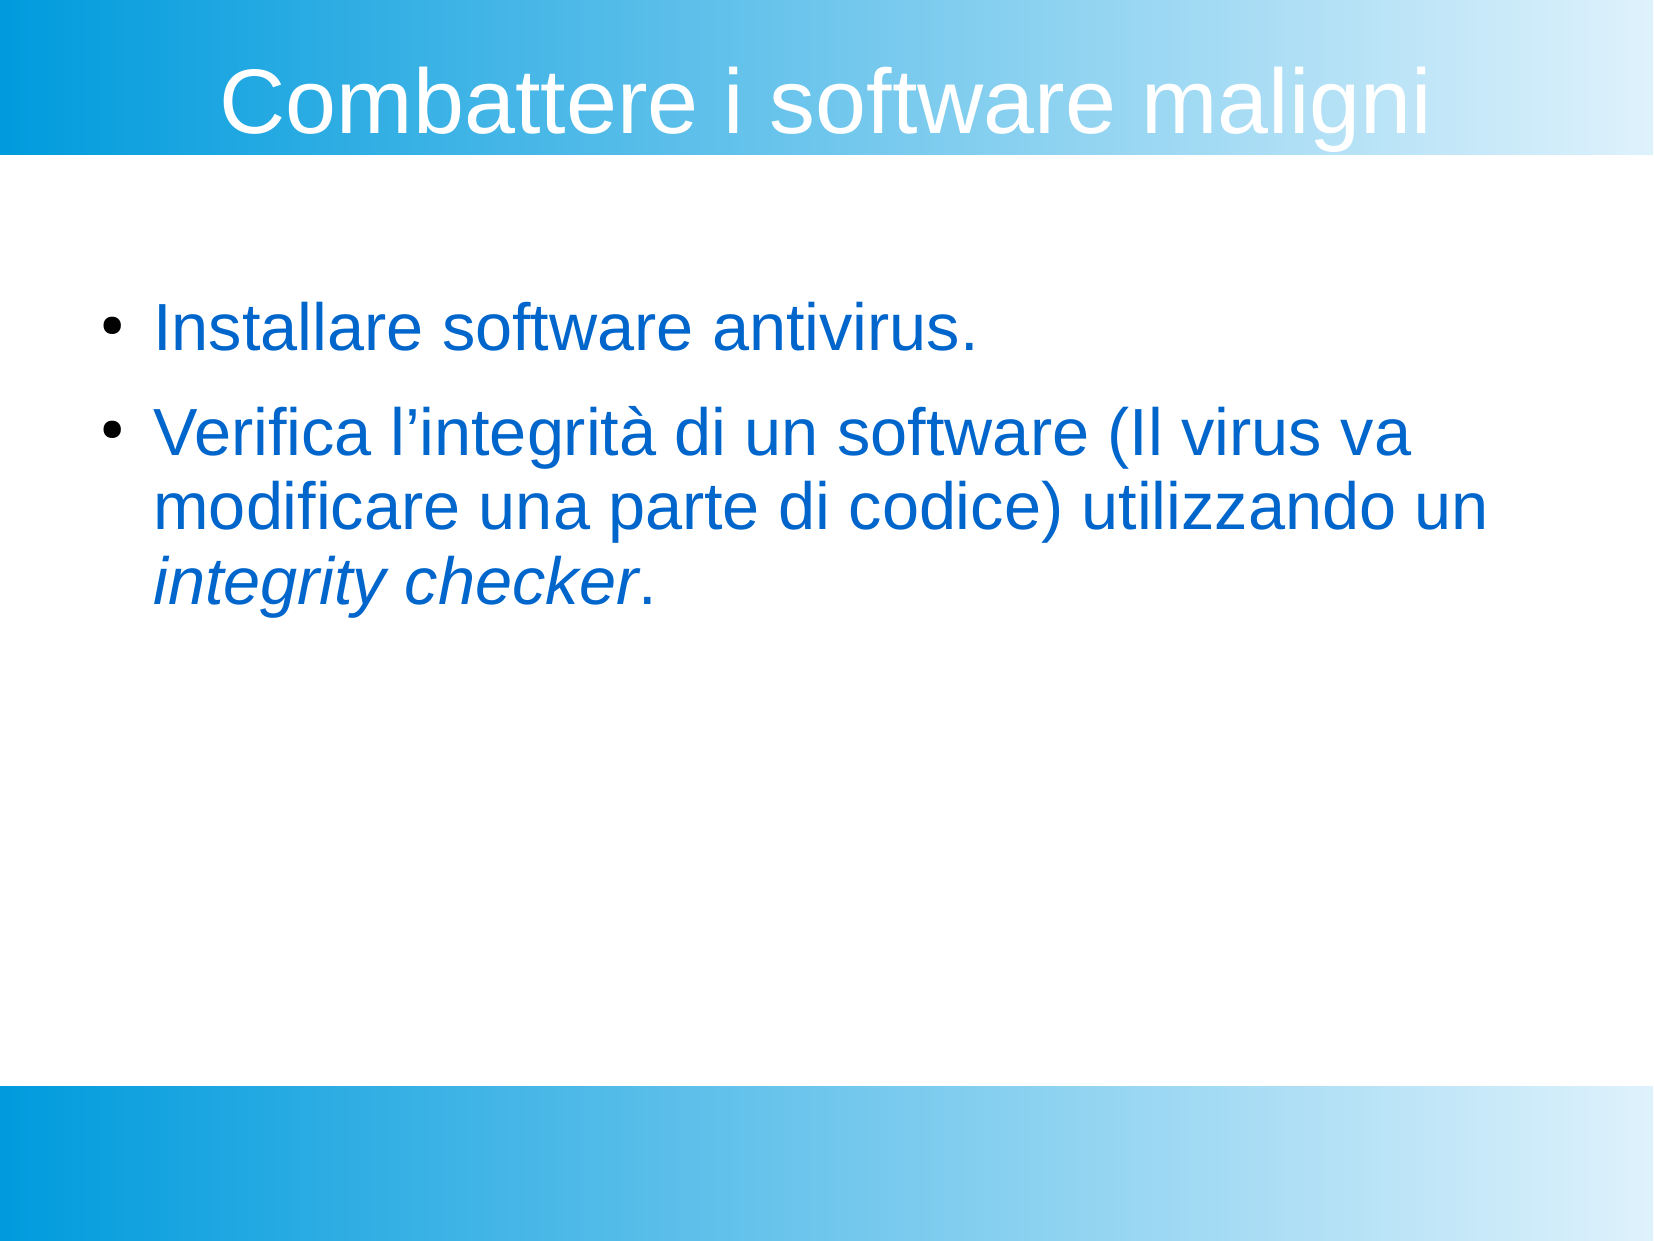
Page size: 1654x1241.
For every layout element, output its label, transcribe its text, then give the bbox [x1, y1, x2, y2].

title Combattere i software maligni [82, 49, 1571, 155]
list Installare software antivirus. Verifica l’integrità di un software (Il virus va modificare una parte di codice) utilizzando un integrity checker. [82, 290, 1571, 1010]
